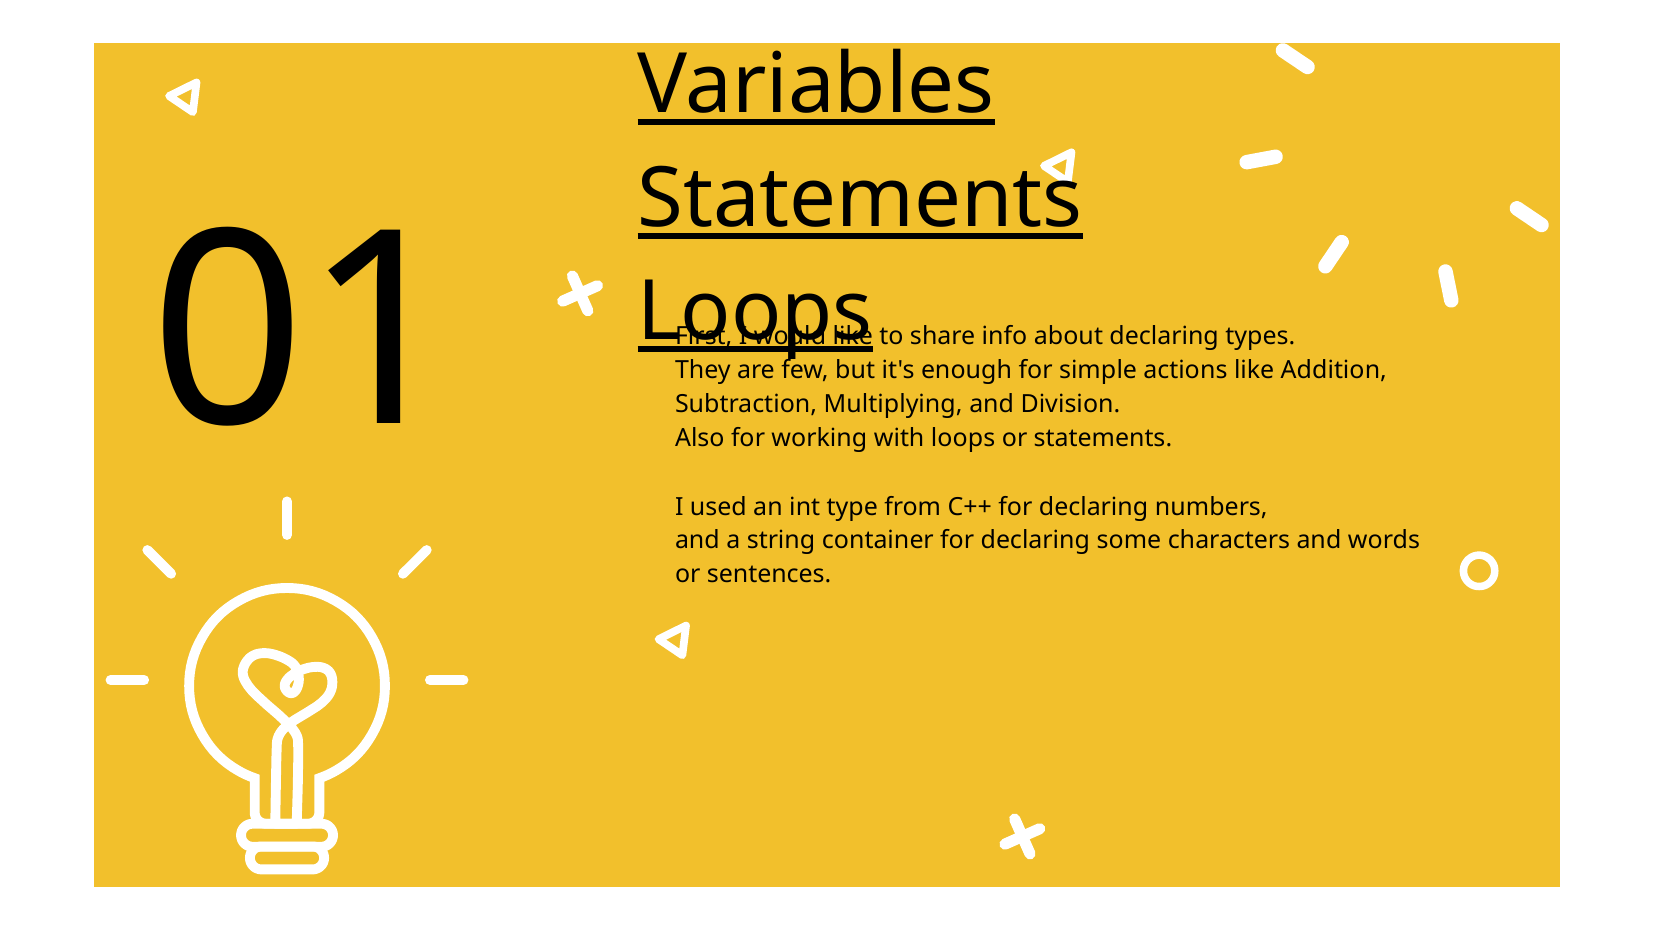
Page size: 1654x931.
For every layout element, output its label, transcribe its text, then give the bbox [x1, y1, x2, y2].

text_box First, I would like to share info about declaring types. They are few, but it's enough for simple actions like Addition, Subtraction, Multiplying, and Division. Also for working with loops or statements. I used an int type from C++ for declaring numbers, and a string container for declaring some characters and words or sentences. [675, 270, 1426, 638]
title Variables Statements Loops [637, 37, 1351, 351]
title 01 [150, 150, 495, 488]
